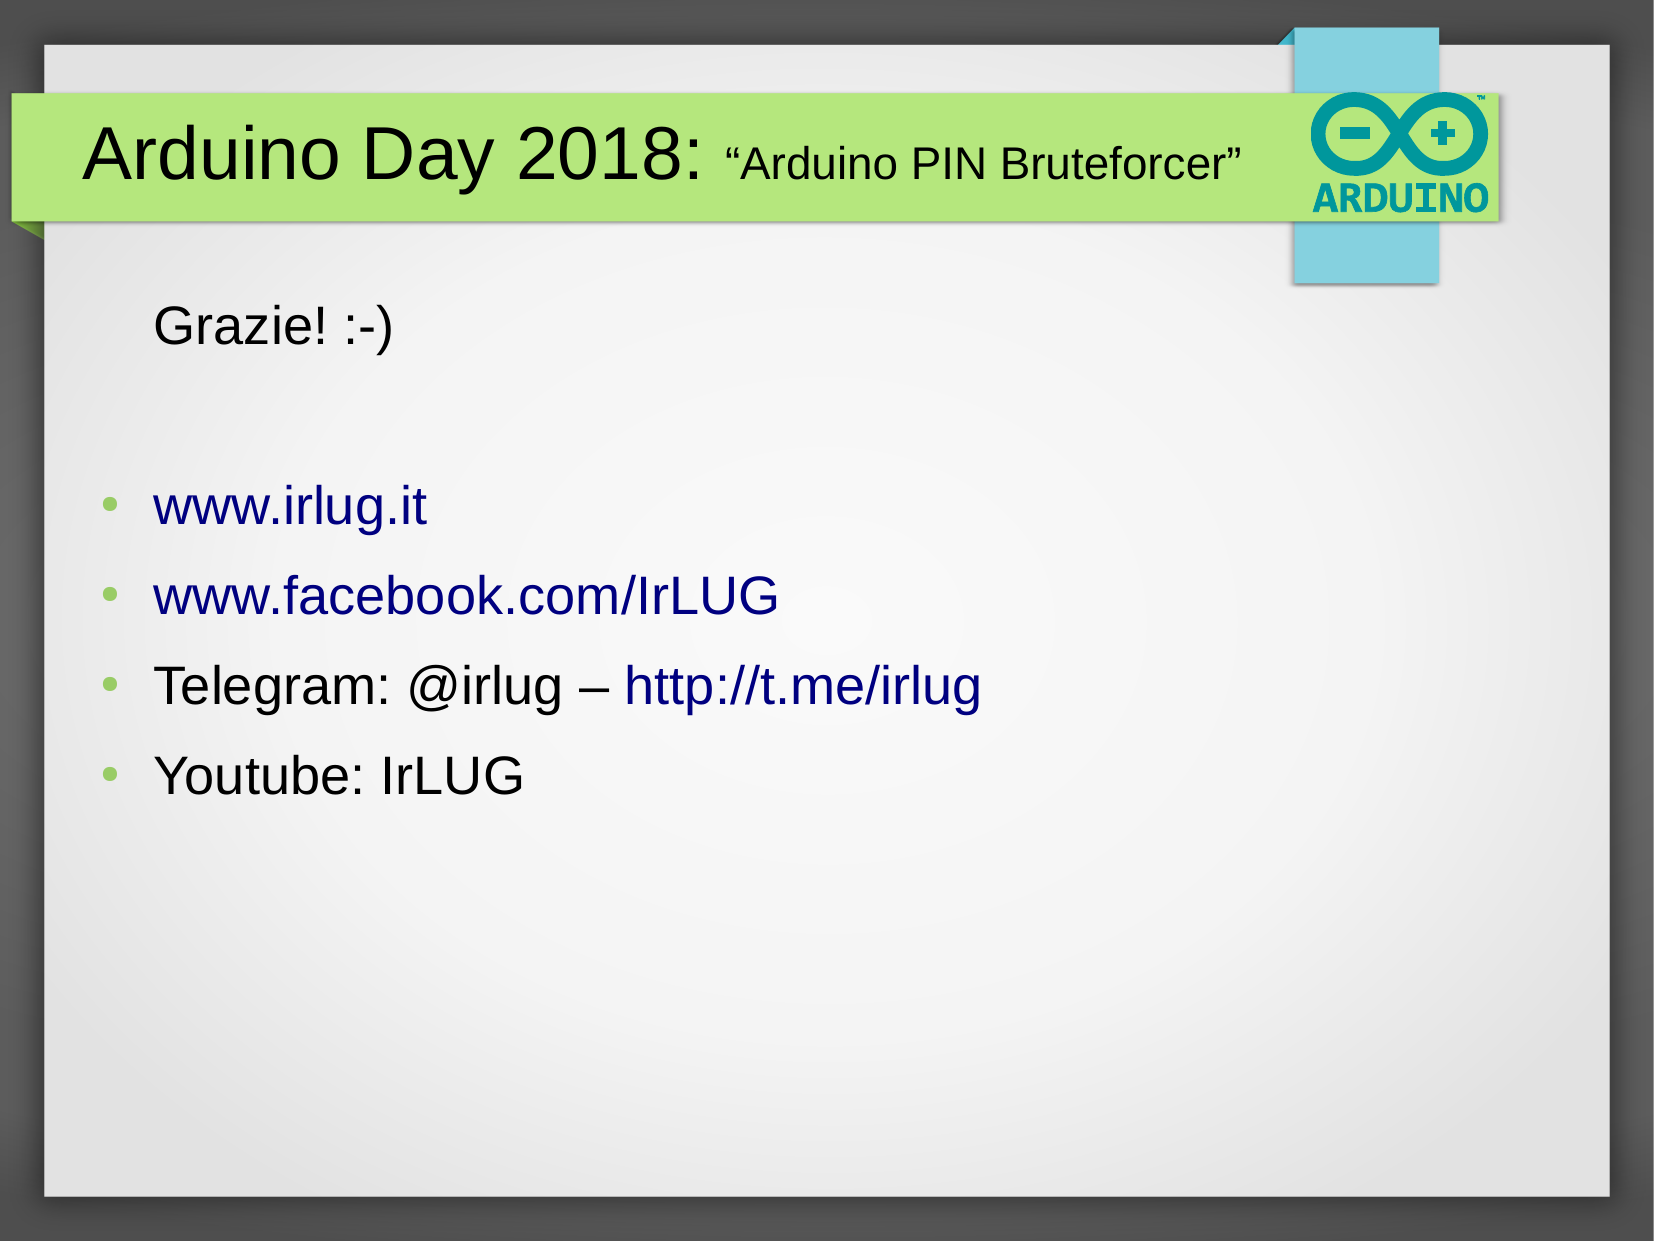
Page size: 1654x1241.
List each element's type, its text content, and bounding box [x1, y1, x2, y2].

picture [0, 0, 1654, 1241]
title Arduino Day 2018: “Arduino PIN Bruteforcer” [82, 94, 1264, 213]
list Grazie! :-) www.irlug.it www.facebook.com/IrLUG Telegram: @irlug – http://t.me/irlug Youtube: IrLUG [82, 295, 1571, 1015]
